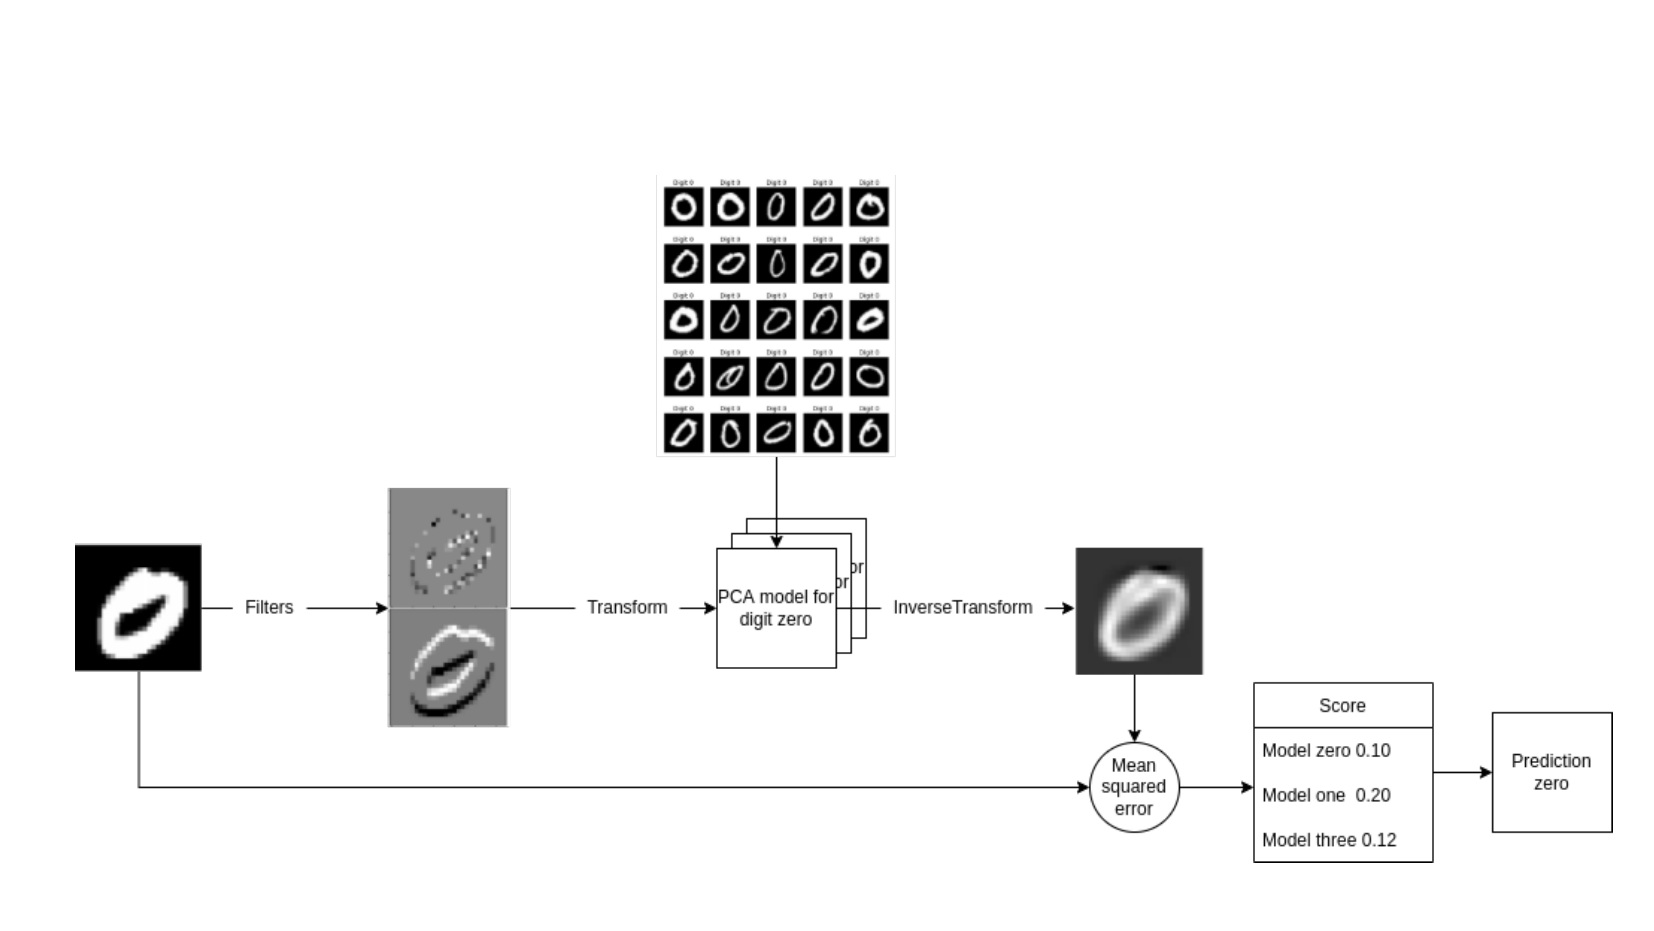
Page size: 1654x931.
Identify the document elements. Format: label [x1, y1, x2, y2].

picture [75, 175, 1613, 863]
